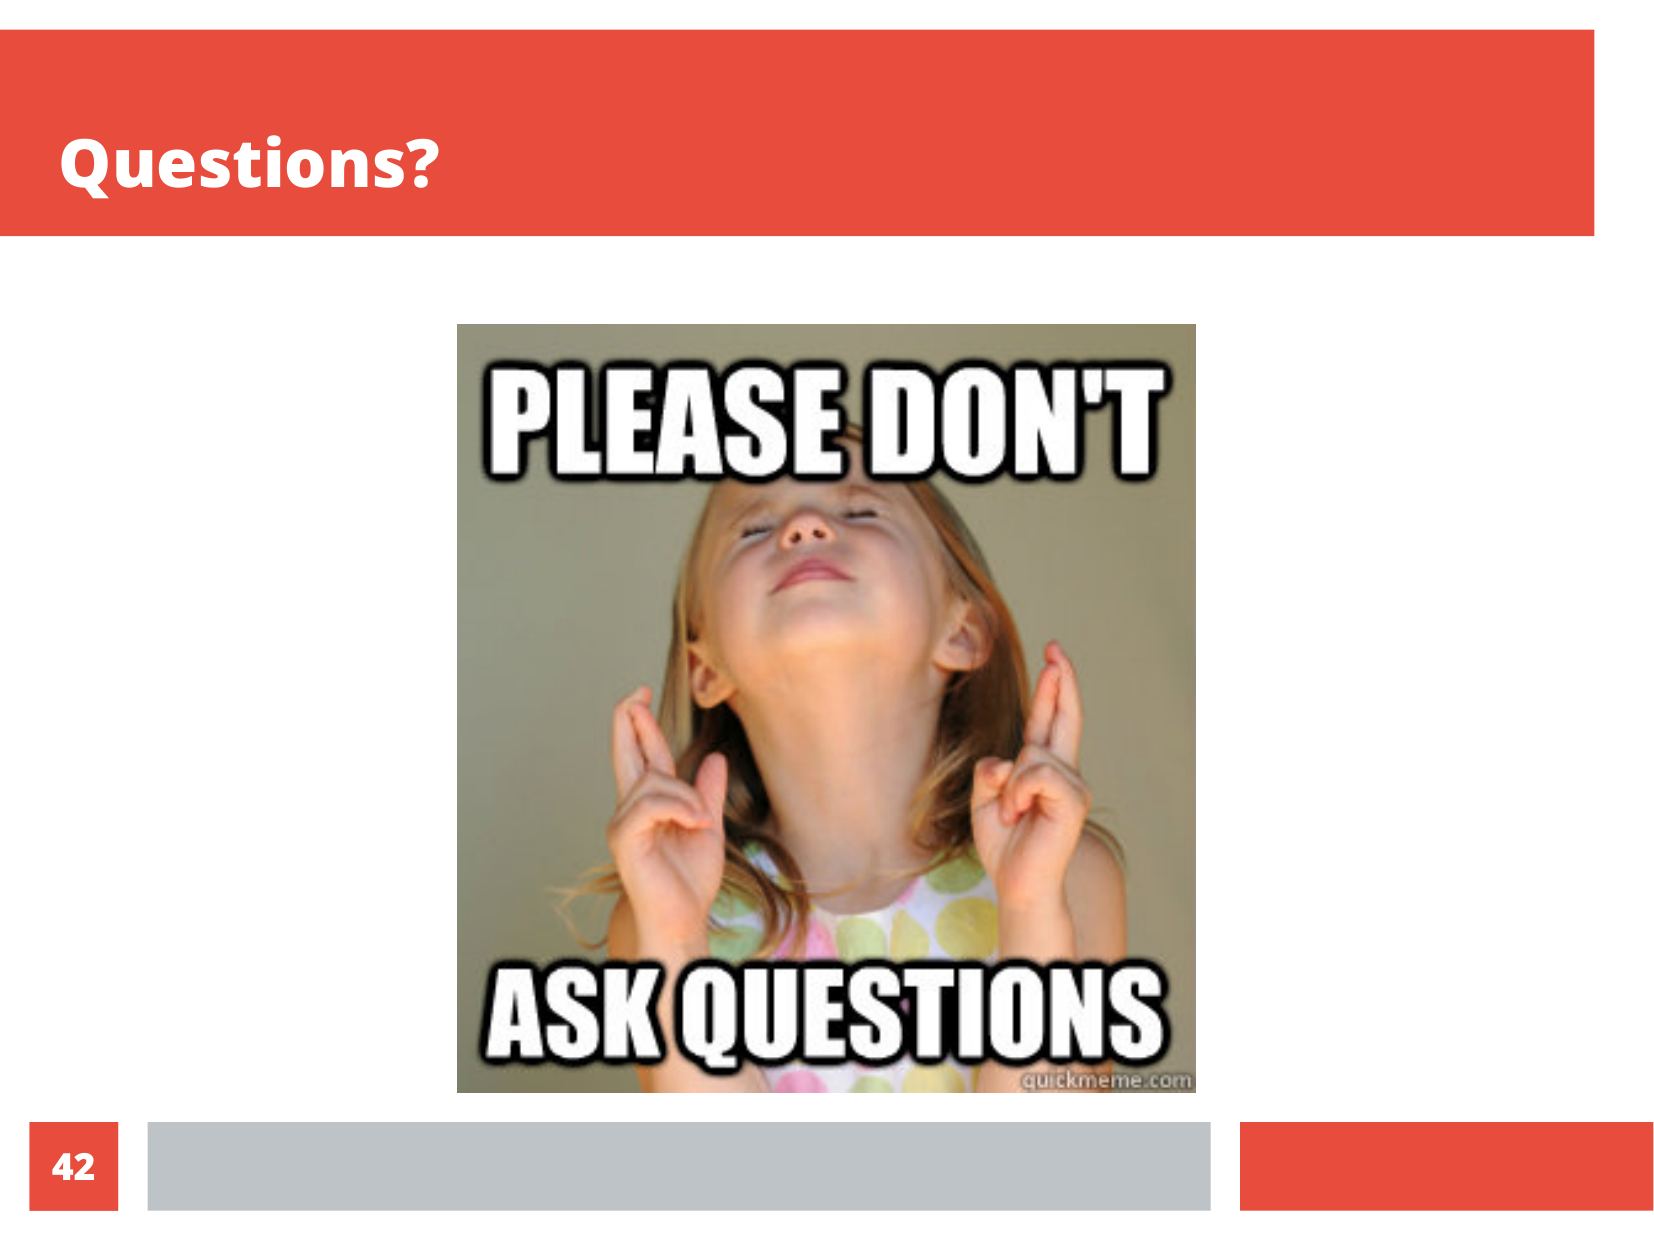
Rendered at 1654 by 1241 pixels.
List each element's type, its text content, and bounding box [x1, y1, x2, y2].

title Questions? [59, 59, 1595, 207]
picture [457, 324, 1196, 1093]
